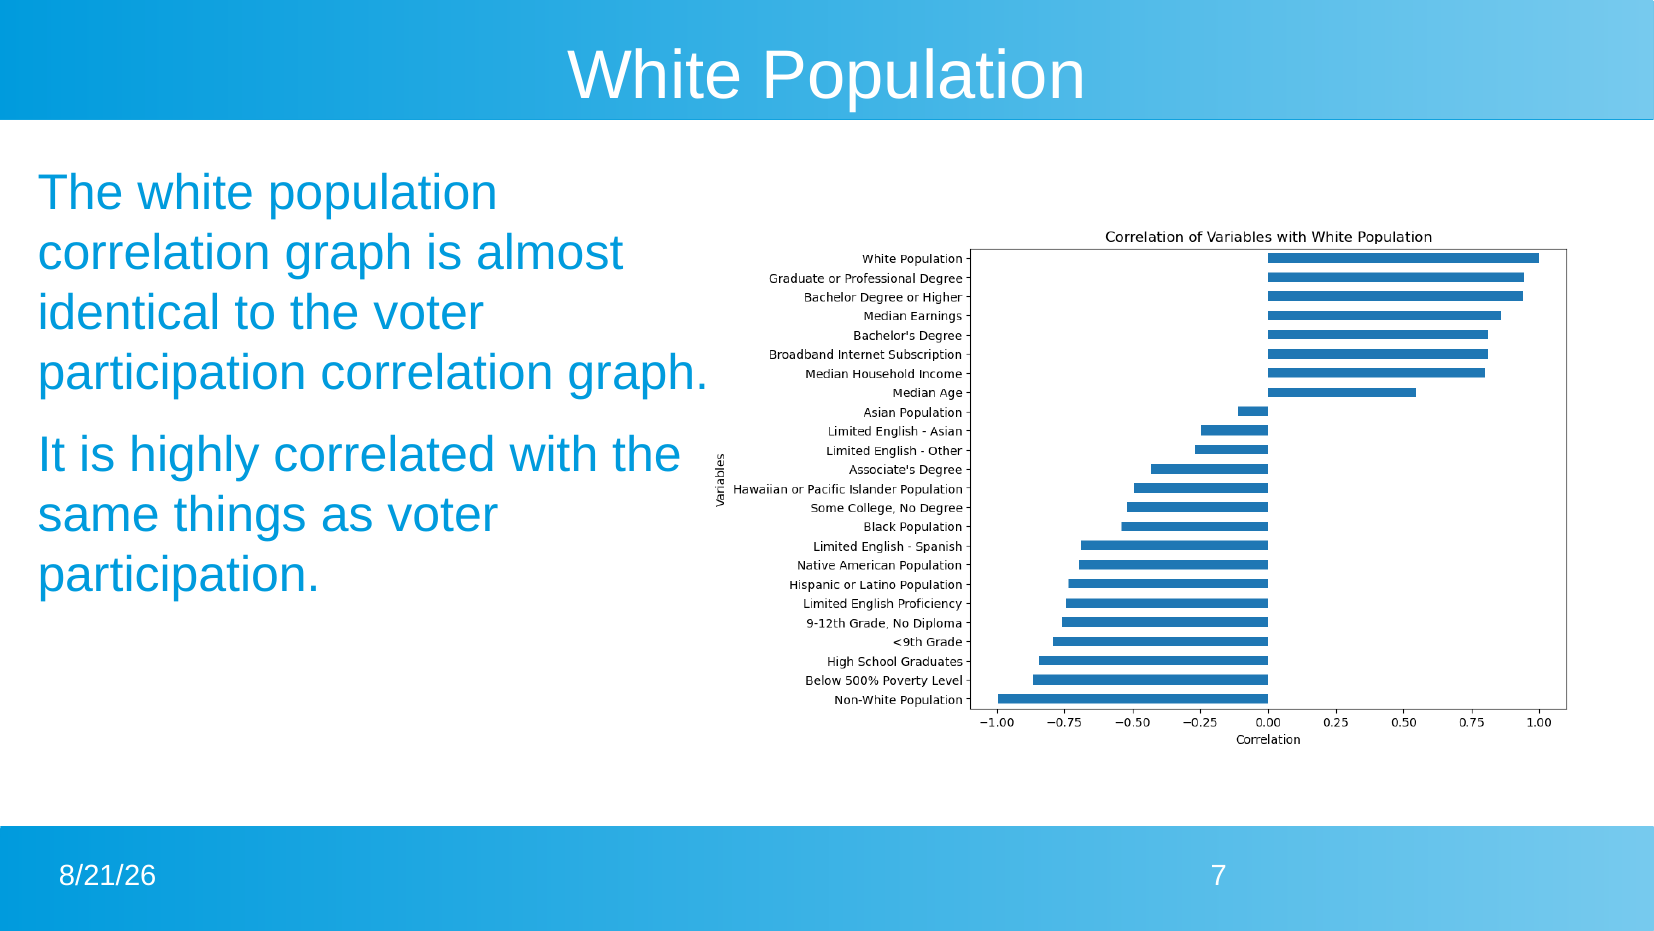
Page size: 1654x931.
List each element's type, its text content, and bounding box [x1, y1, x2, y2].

list The white population correlation graph is almost identical to the voter participation correlation graph. It is highly correlated with the same things as voter participation. [37, 159, 713, 751]
text_box 7/24/2023 [59, 856, 443, 916]
text_box [1210, 856, 1595, 916]
title White Population [59, 29, 1595, 108]
picture [712, 226, 1613, 751]
